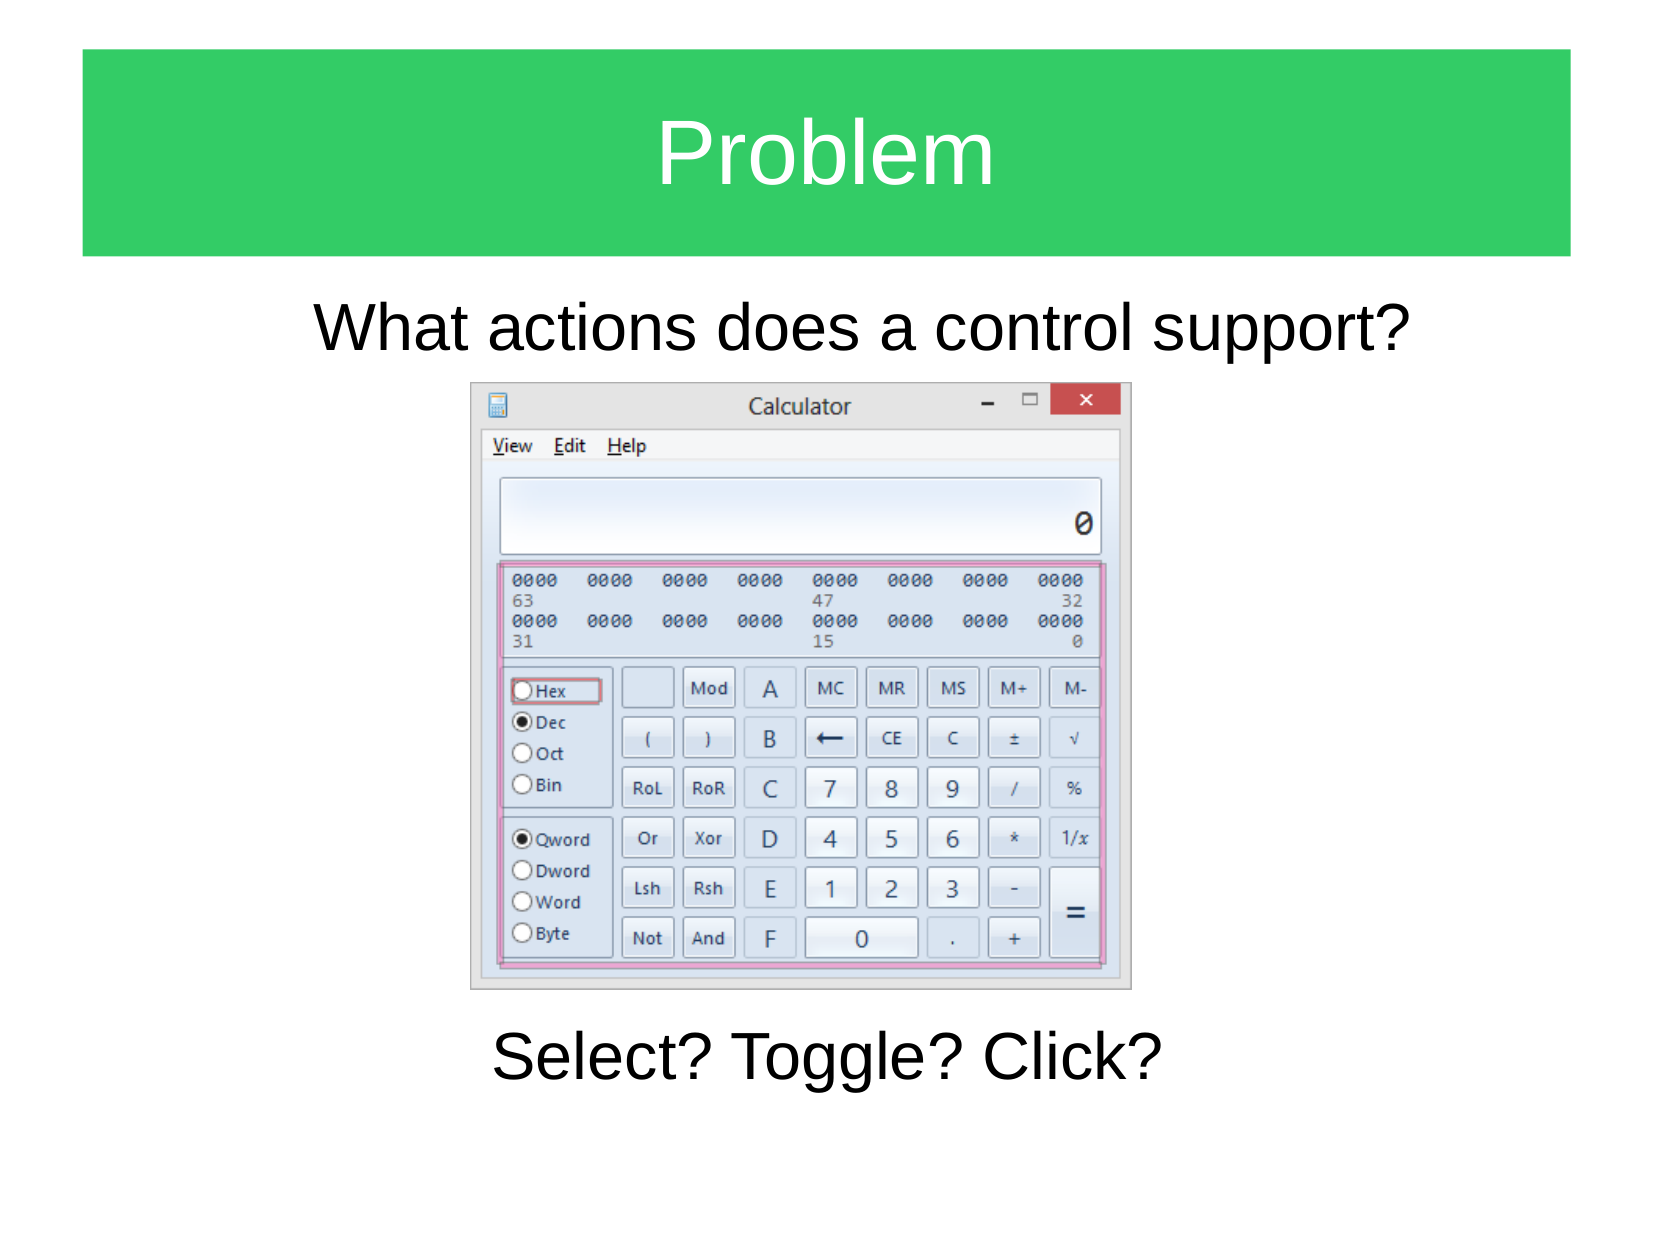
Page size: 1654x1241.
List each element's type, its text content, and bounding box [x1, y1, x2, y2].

picture [470, 382, 1132, 991]
title Problem [82, 49, 1571, 257]
list What actions does a control support? Select? Toggle? Click? [100, 290, 1556, 1111]
